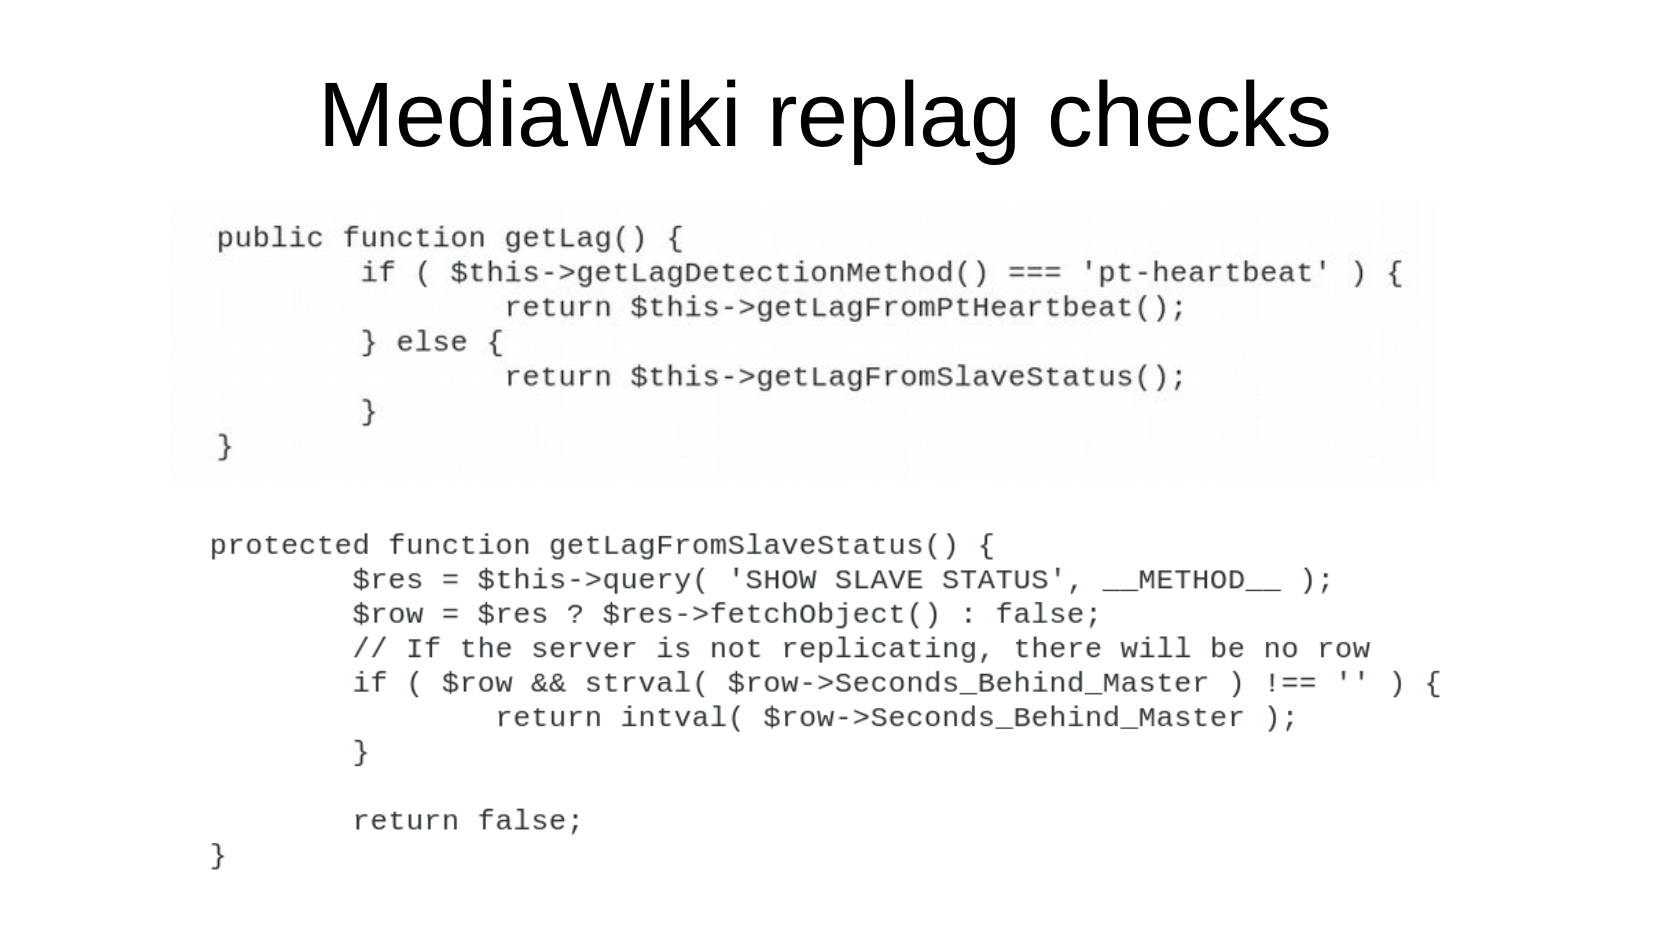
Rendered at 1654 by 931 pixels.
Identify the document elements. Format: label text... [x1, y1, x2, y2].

picture [171, 201, 1436, 487]
picture [174, 521, 1467, 904]
title MediaWiki replag checks [82, 37, 1571, 193]
